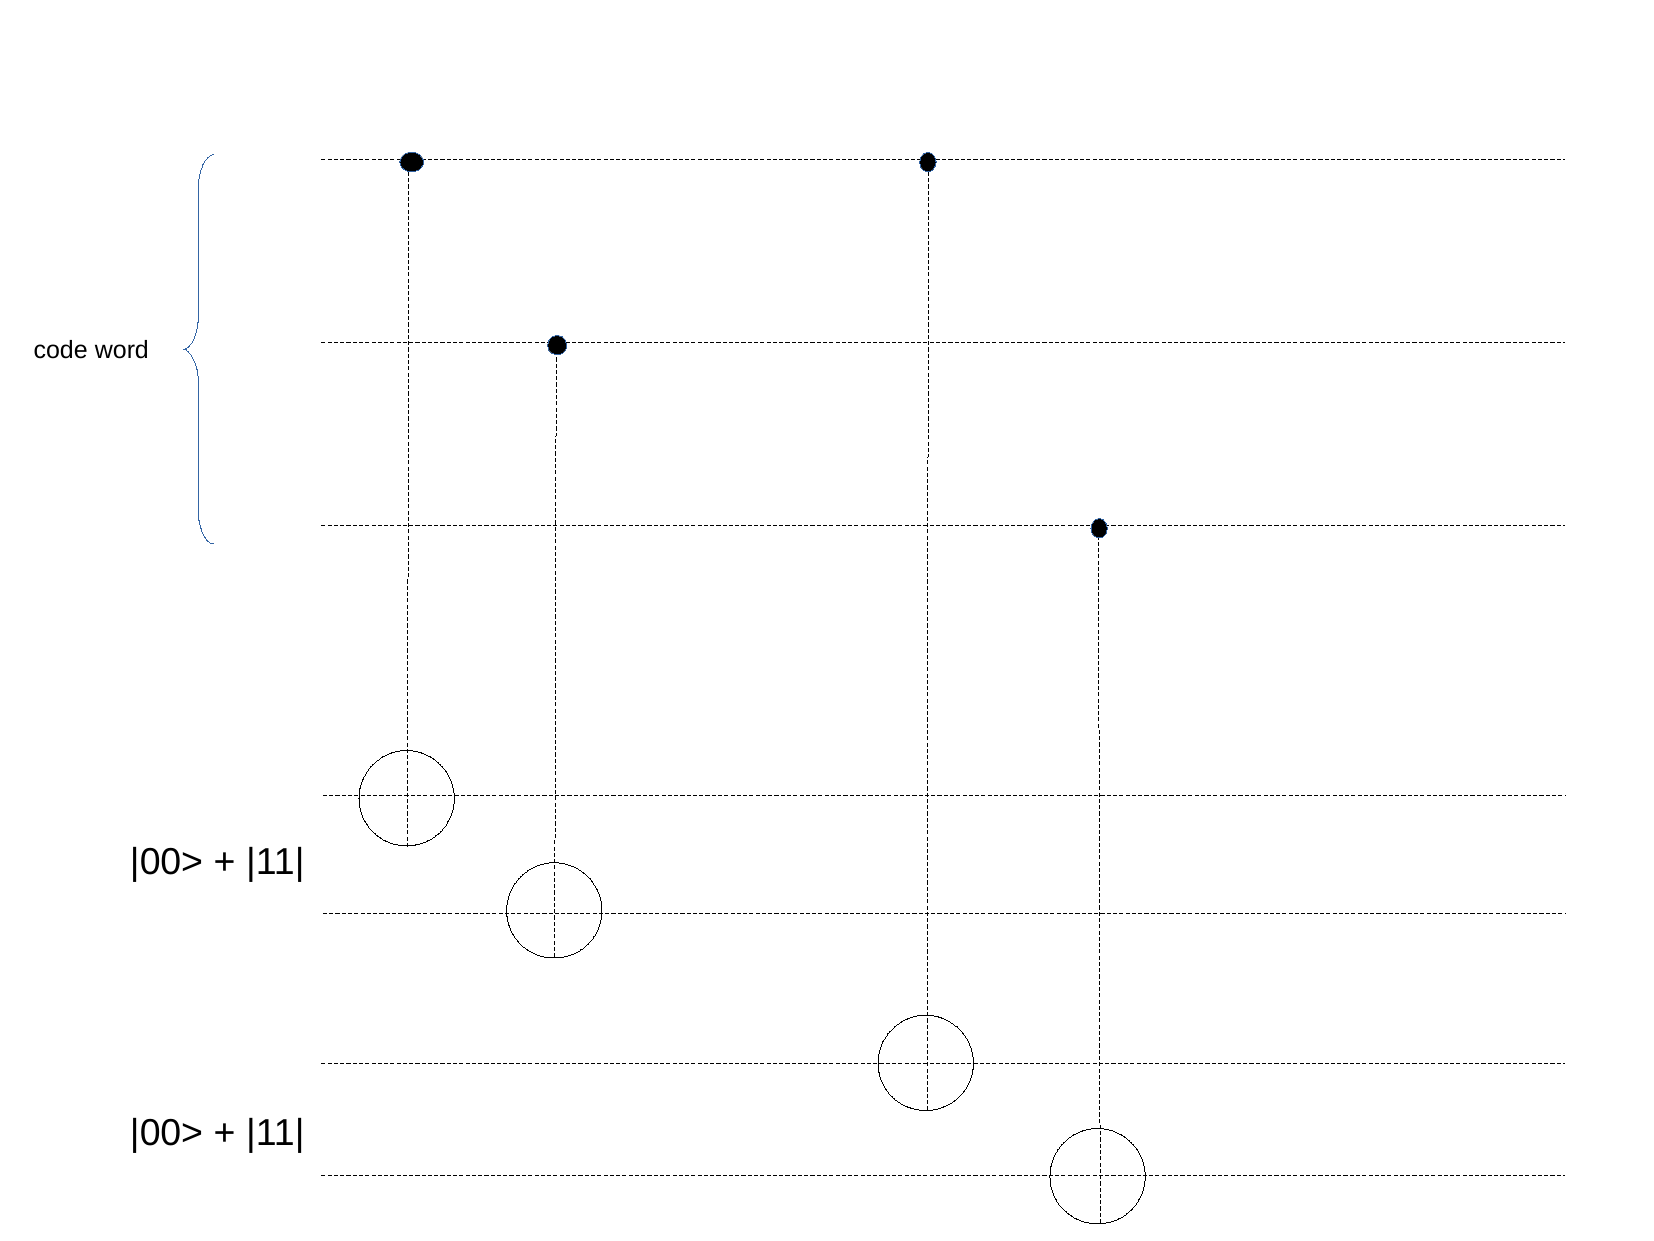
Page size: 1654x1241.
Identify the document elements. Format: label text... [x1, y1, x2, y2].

text_box |00> + |11| [115, 832, 372, 932]
text_box [399, 152, 424, 172]
text_box |00> + |11| [115, 1104, 372, 1204]
text_box [1090, 518, 1108, 538]
text_box code word [18, 328, 255, 460]
text_box [919, 152, 937, 172]
text_box [547, 335, 567, 355]
